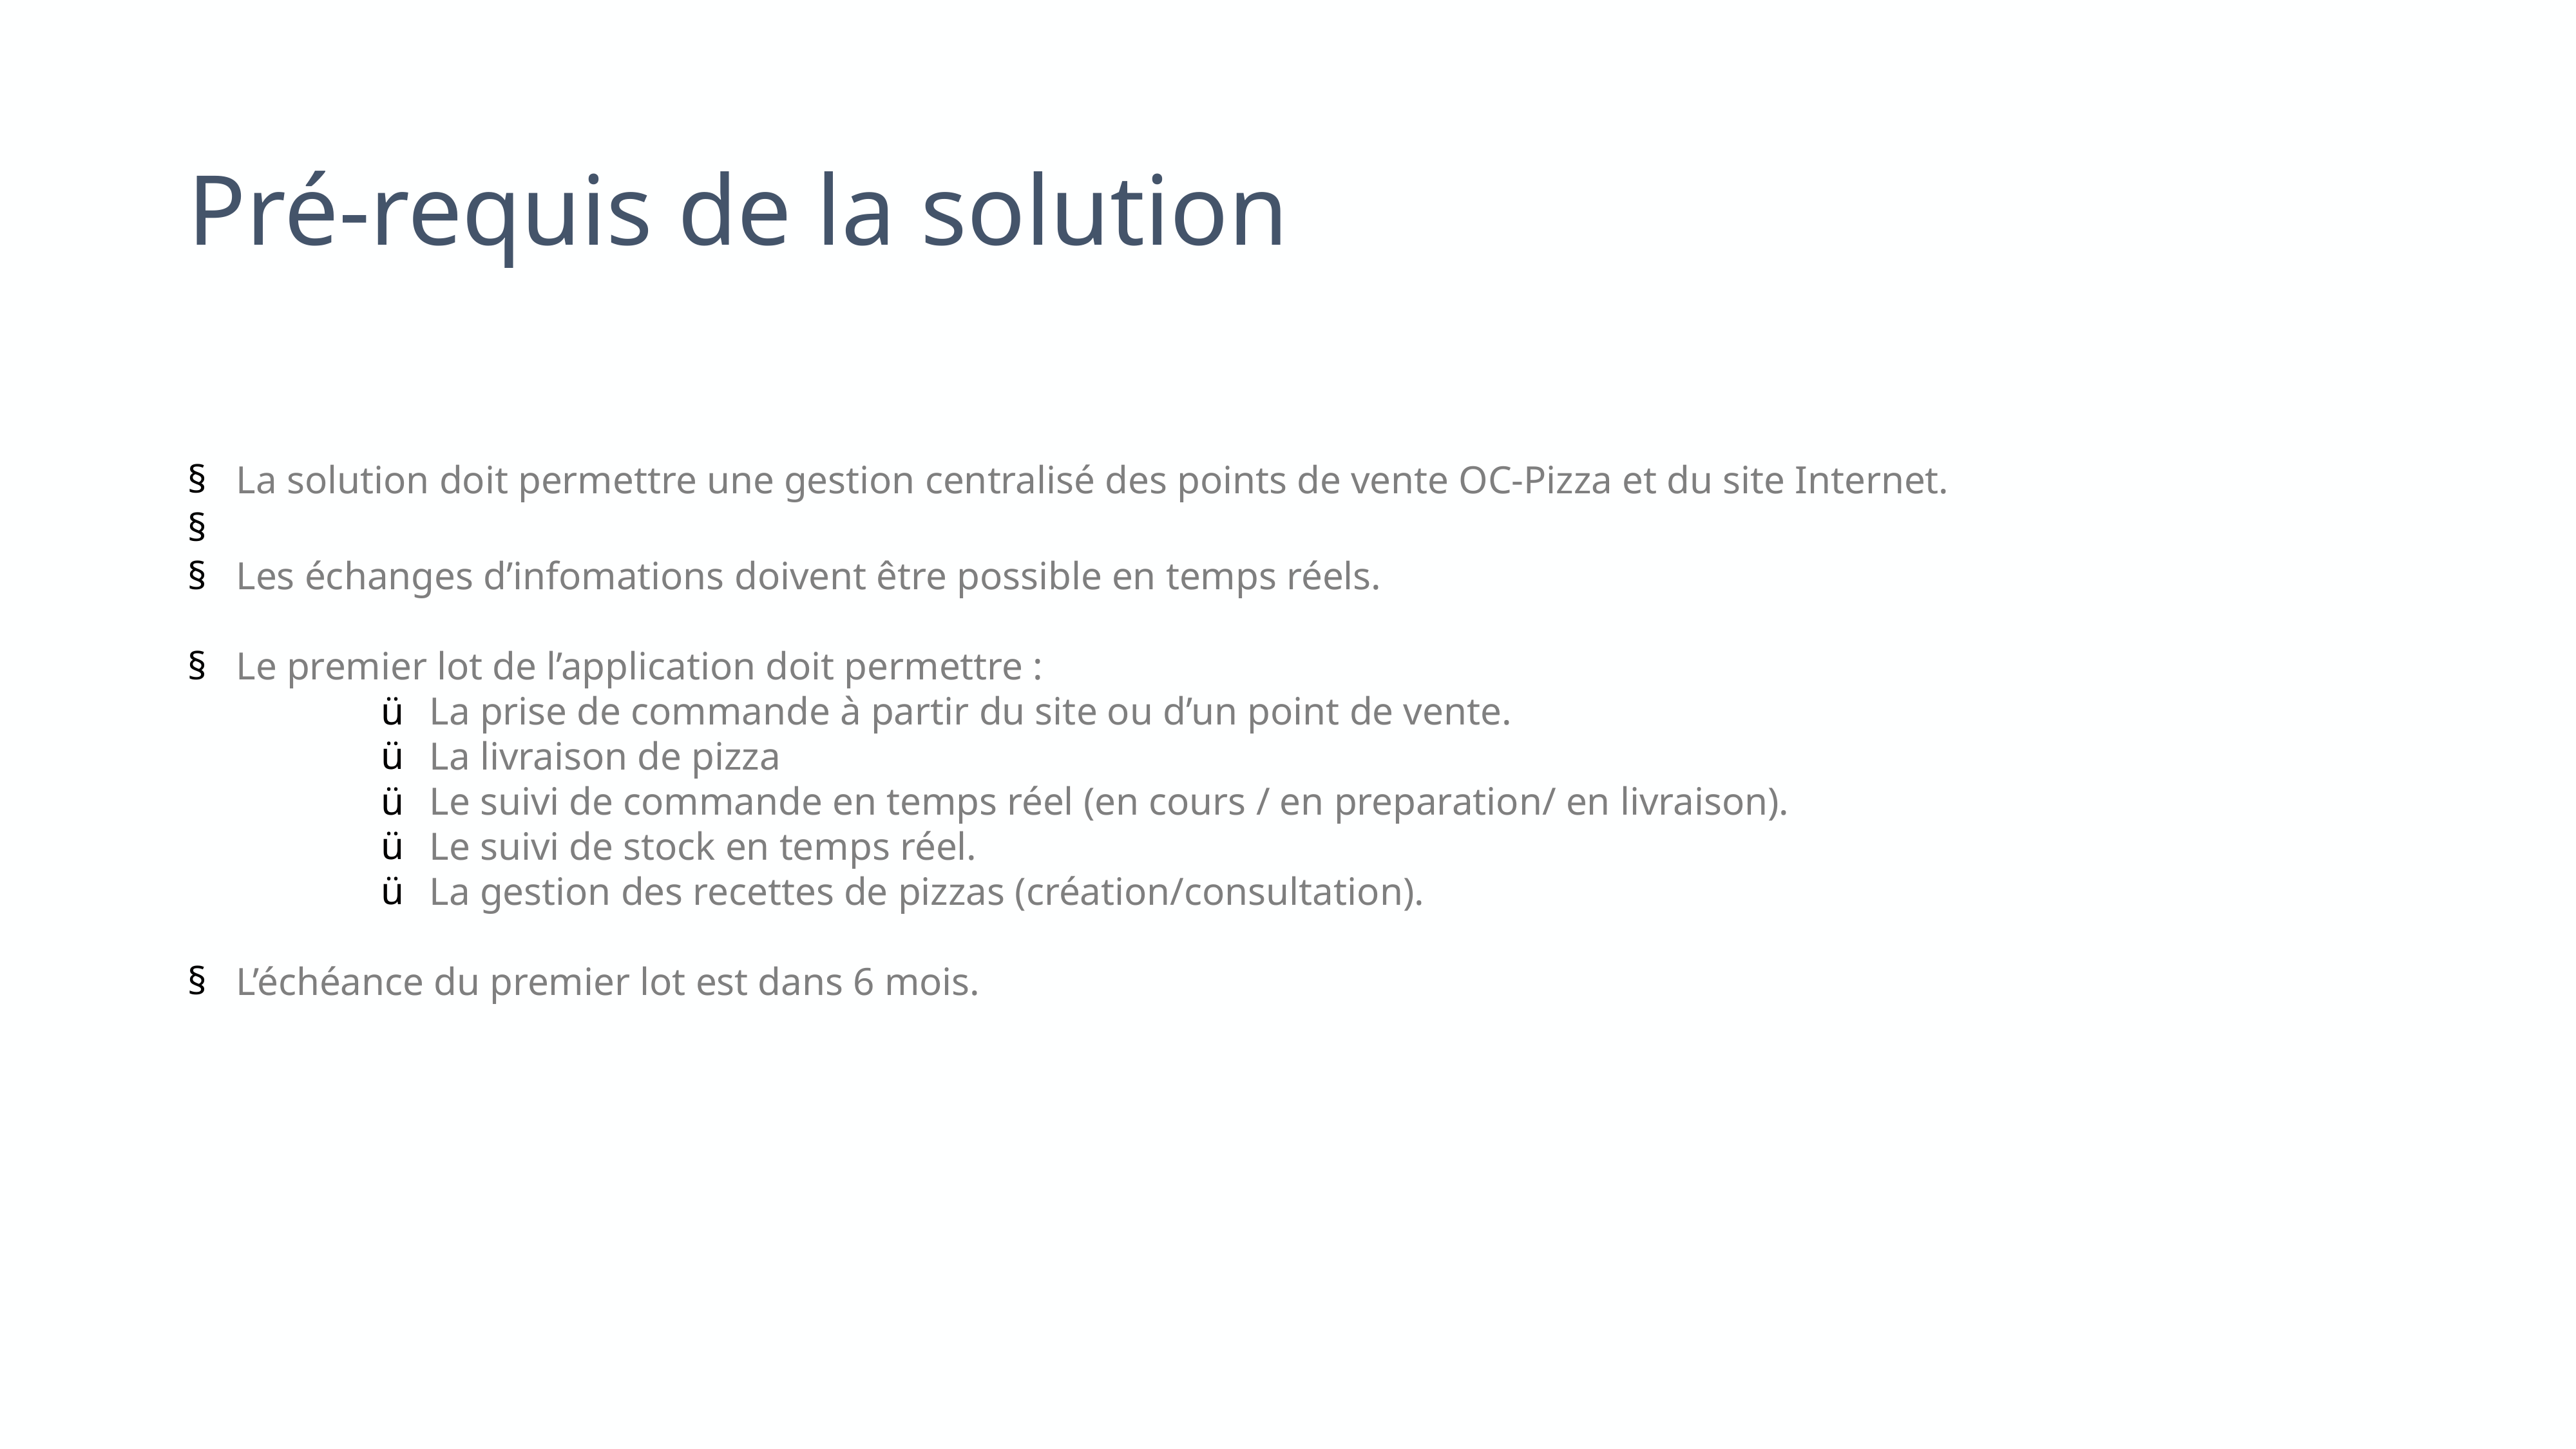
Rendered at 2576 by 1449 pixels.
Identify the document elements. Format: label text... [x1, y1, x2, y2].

text_box La solution doit permettre une gestion centralisé des points de vente OC-Pizza et du site Internet. Les échanges d’infomations doivent être possible en temps réels. Le premier lot de l’application doit permettre : La prise de commande à partir du site ou d’un point de vente. La livraison de pizza Le suivi de commande en temps réel (en cours / en preparation/ en livraison). Le suivi de stock en temps réel. La gestion des recettes de pizzas (création/consultation). L’échéance du premier lot est dans 6 mois. [178, 451, 2400, 1008]
text_box Pré-requis de la solution [178, 143, 1250, 270]
